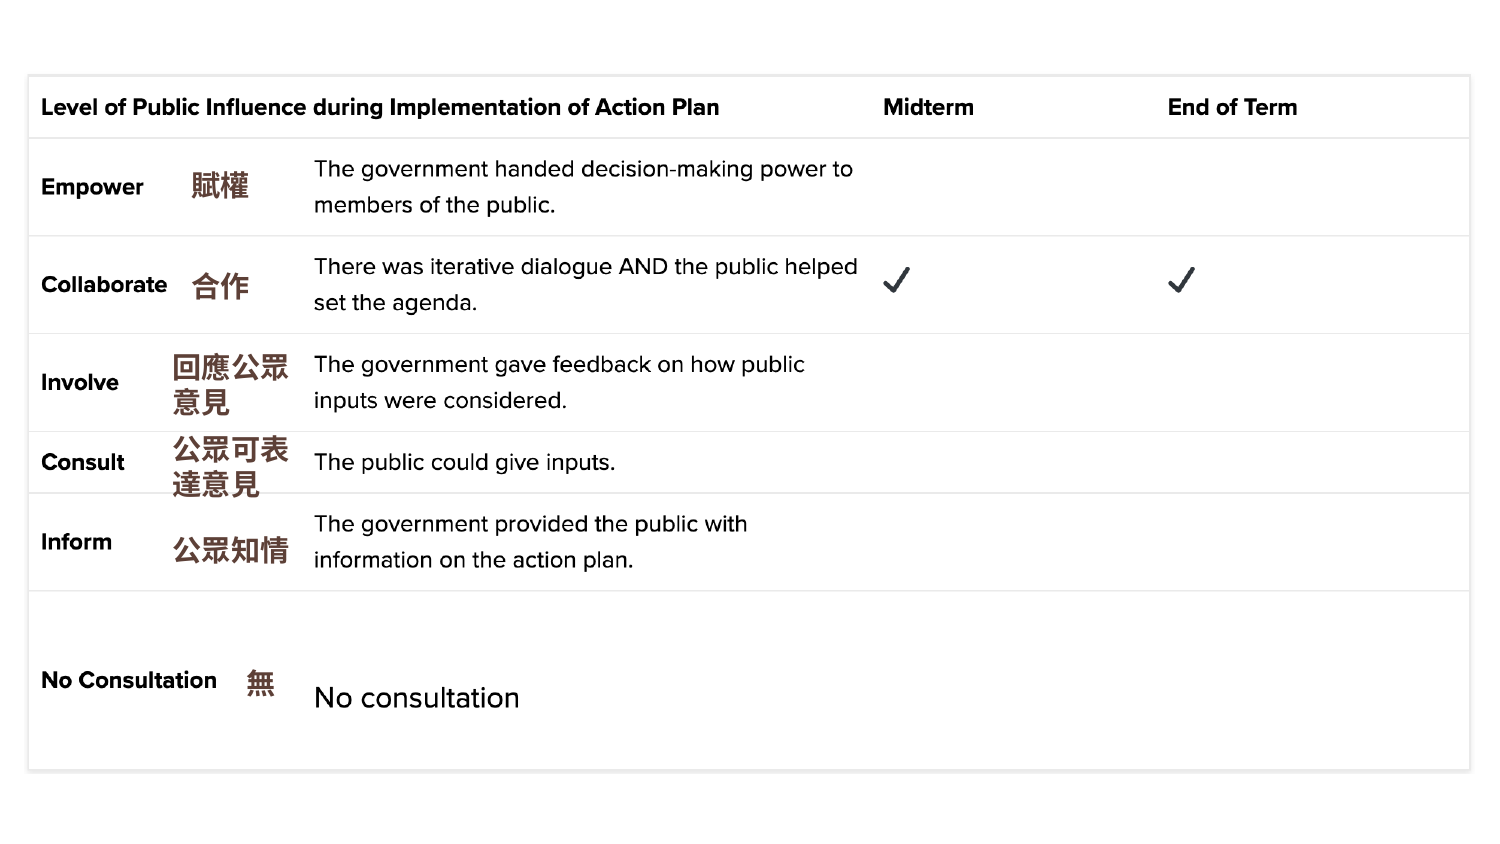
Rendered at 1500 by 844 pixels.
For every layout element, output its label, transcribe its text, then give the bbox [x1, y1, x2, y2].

text_box 無 [231, 650, 333, 719]
text_box 合作 [176, 253, 277, 321]
text_box 公眾知情 [157, 517, 312, 585]
picture [24, 70, 1475, 774]
text_box 公眾可表達意見 [157, 416, 312, 485]
text_box 回應公眾 意見 [157, 334, 312, 403]
text_box 賦權 [176, 152, 277, 221]
